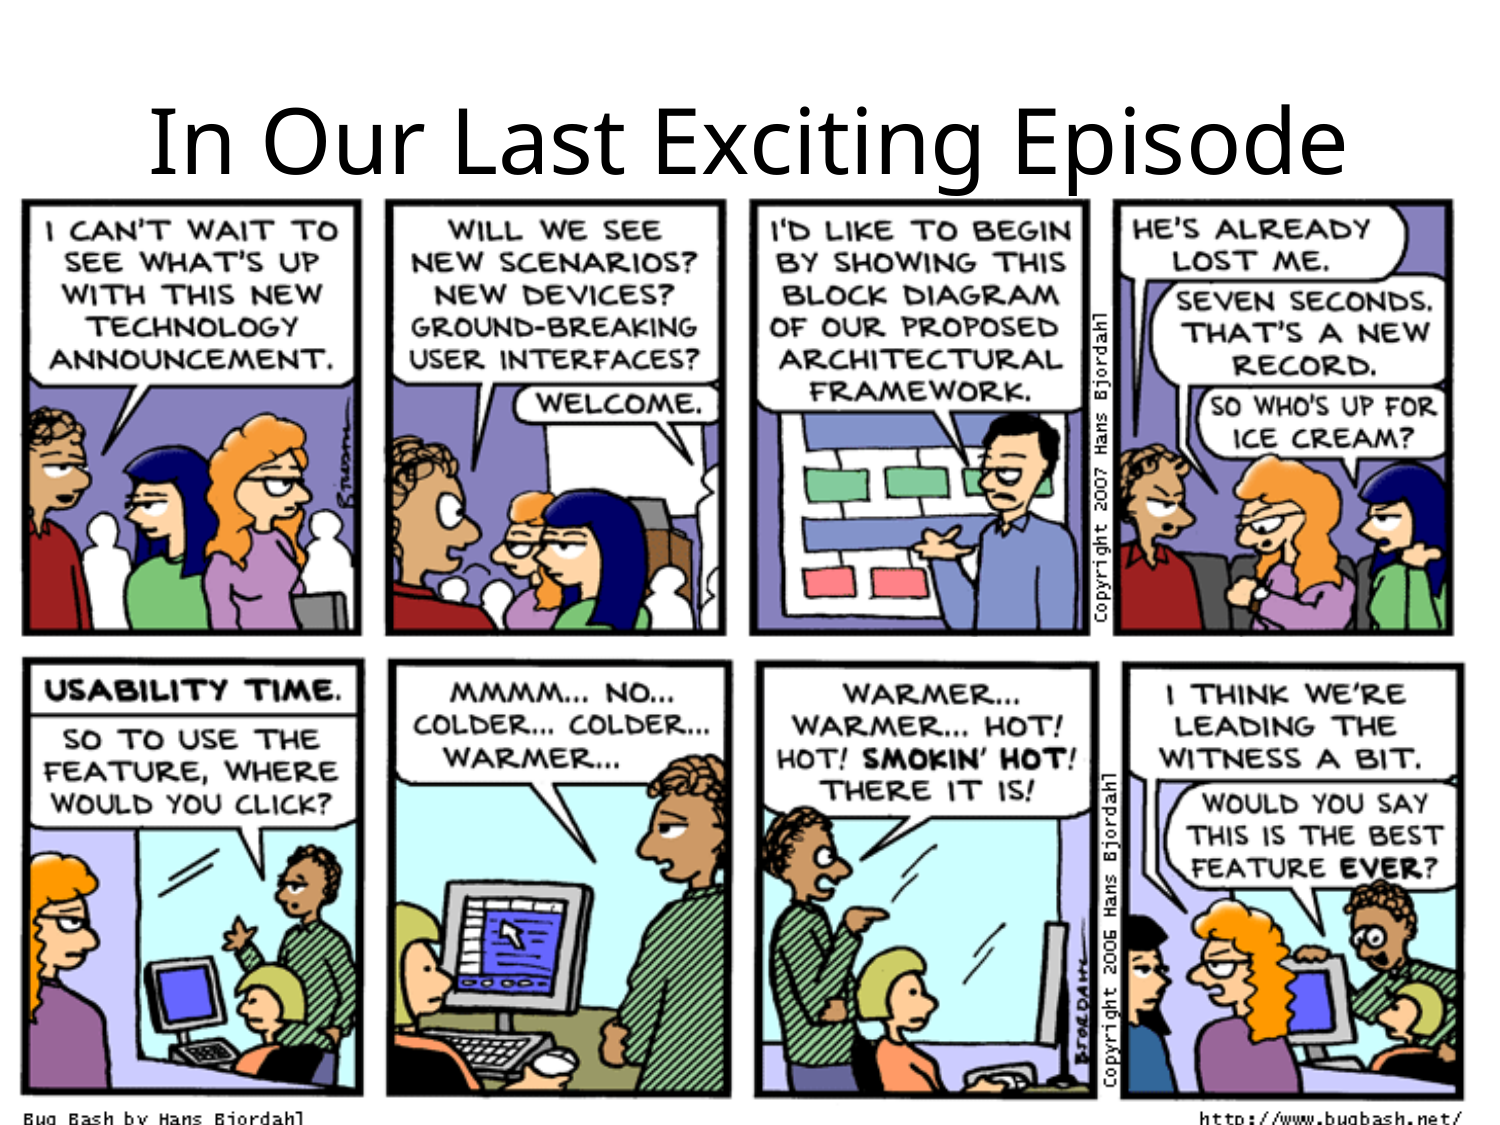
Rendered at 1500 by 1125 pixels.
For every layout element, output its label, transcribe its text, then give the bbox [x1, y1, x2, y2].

picture [0, 179, 1495, 1125]
title In Our Last Exciting Episode [24, 45, 1476, 233]
